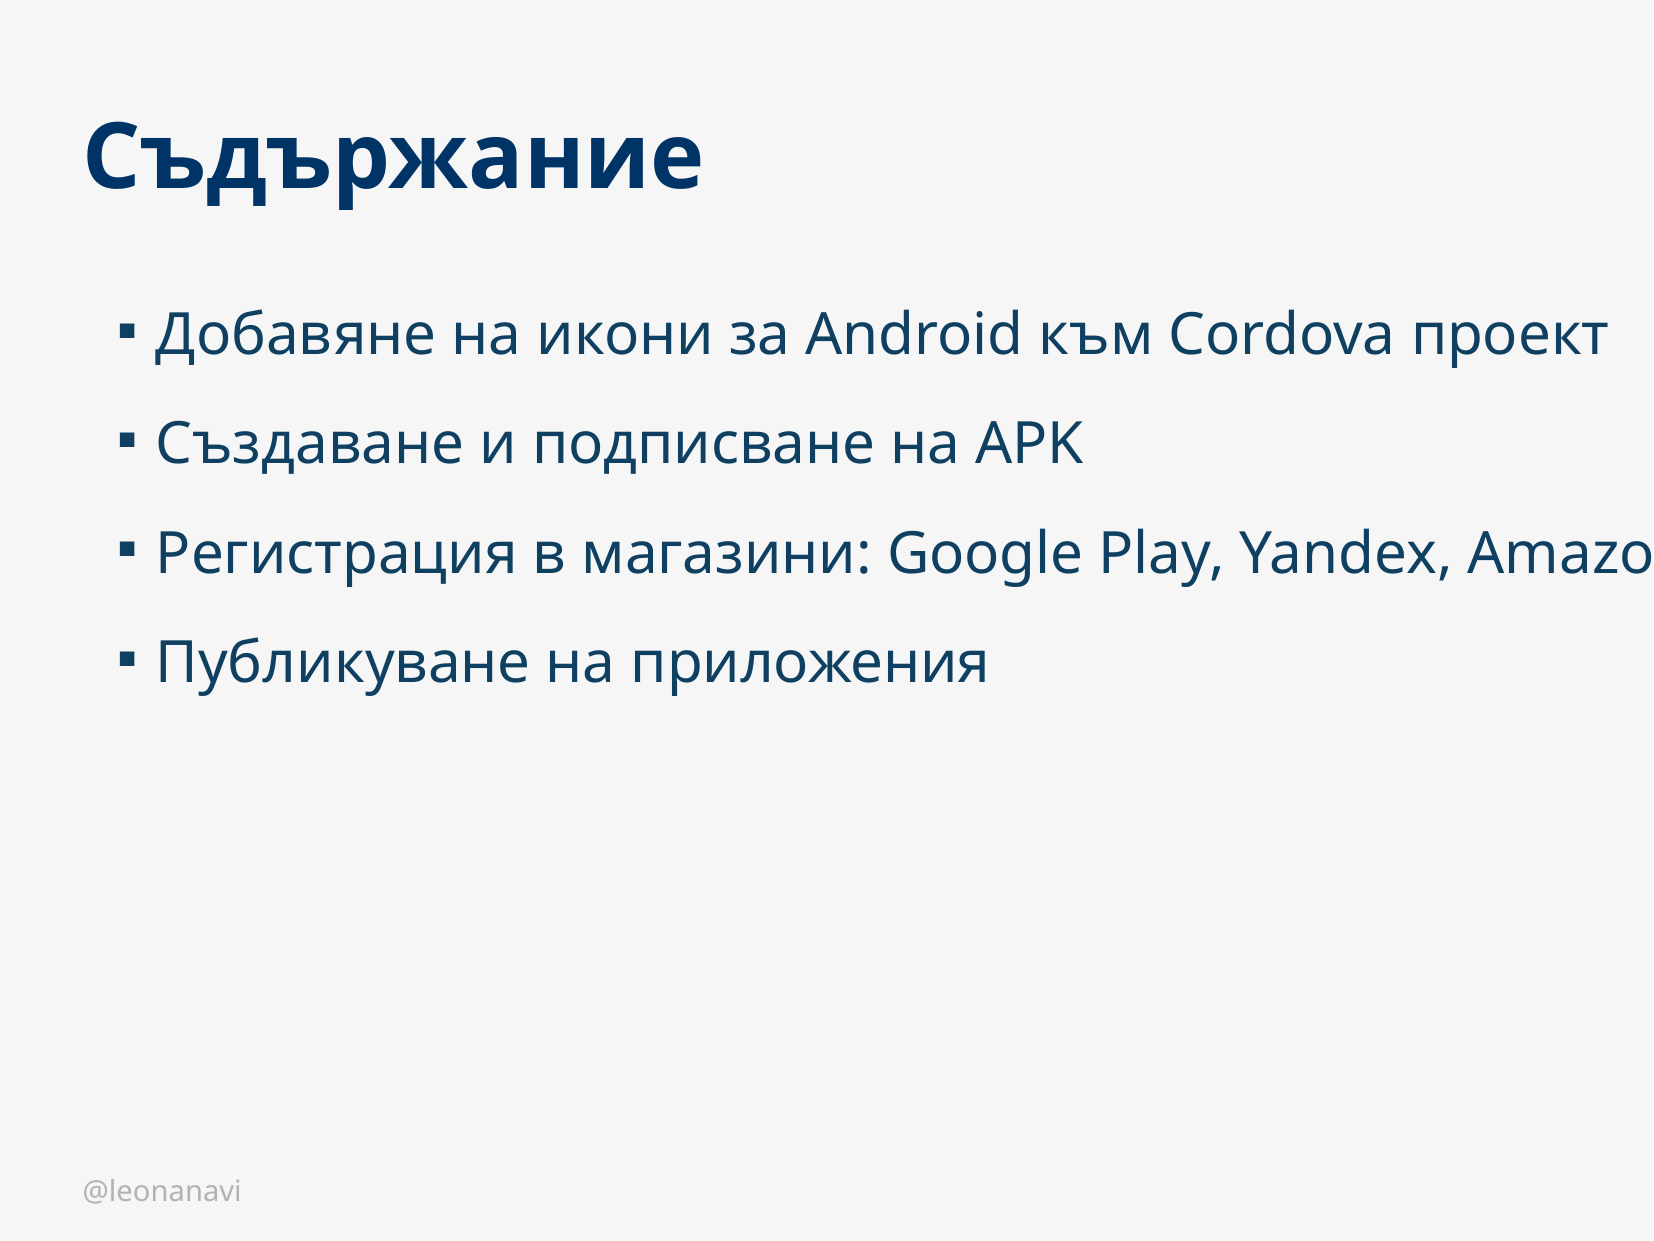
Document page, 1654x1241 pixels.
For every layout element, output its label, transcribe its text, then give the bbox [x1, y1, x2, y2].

title Съдържание [82, 49, 1571, 257]
text_box Добавяне на икони за Android към Cordova проект Създаване и подписване на APK Регистрация в магазини: Google Play, Yandex, Amazon Публикуване на приложения [105, 285, 1651, 1009]
